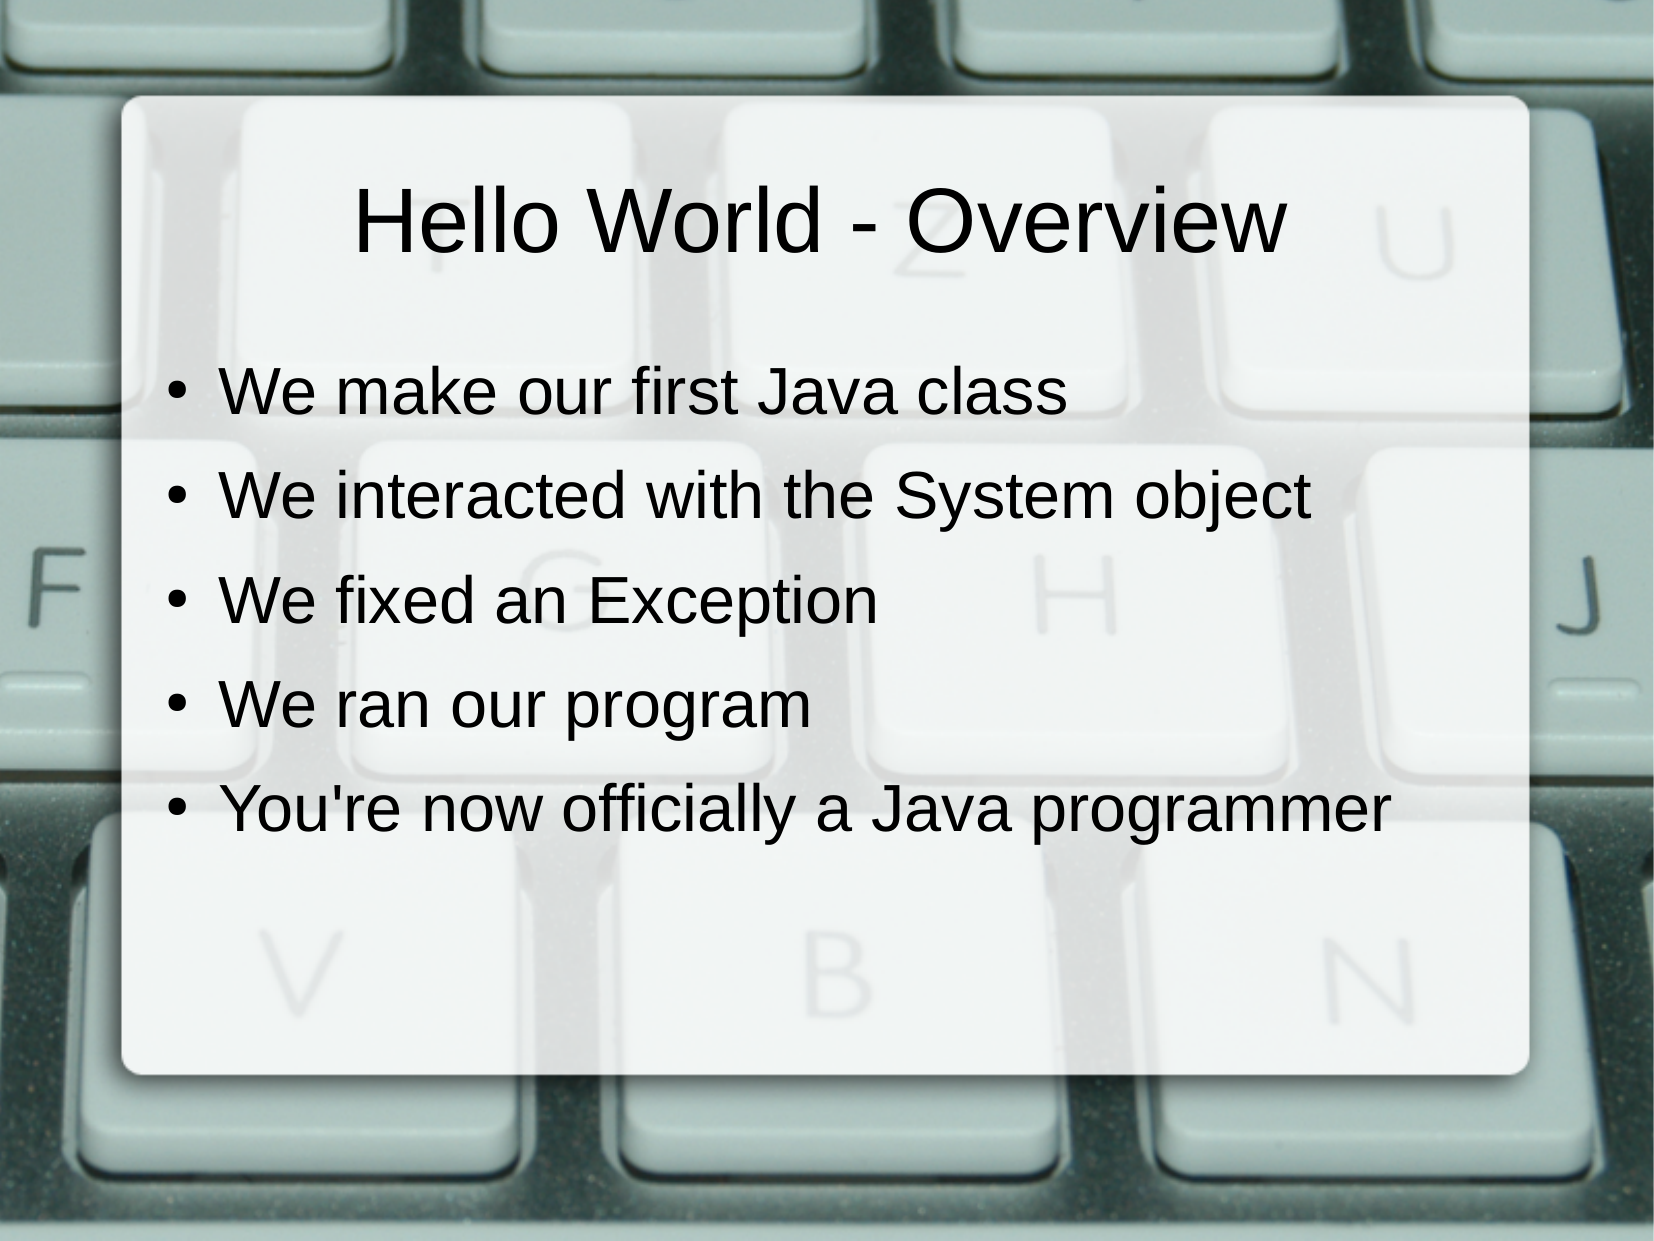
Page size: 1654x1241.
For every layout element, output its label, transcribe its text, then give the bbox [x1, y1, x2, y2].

title Hello World - Overview [135, 117, 1506, 325]
picture [0, 0, 1654, 1241]
list We make our first Java class We interacted with the System object We fixed an Exception We ran our program You're now officially a Java programmer [147, 354, 1506, 1063]
